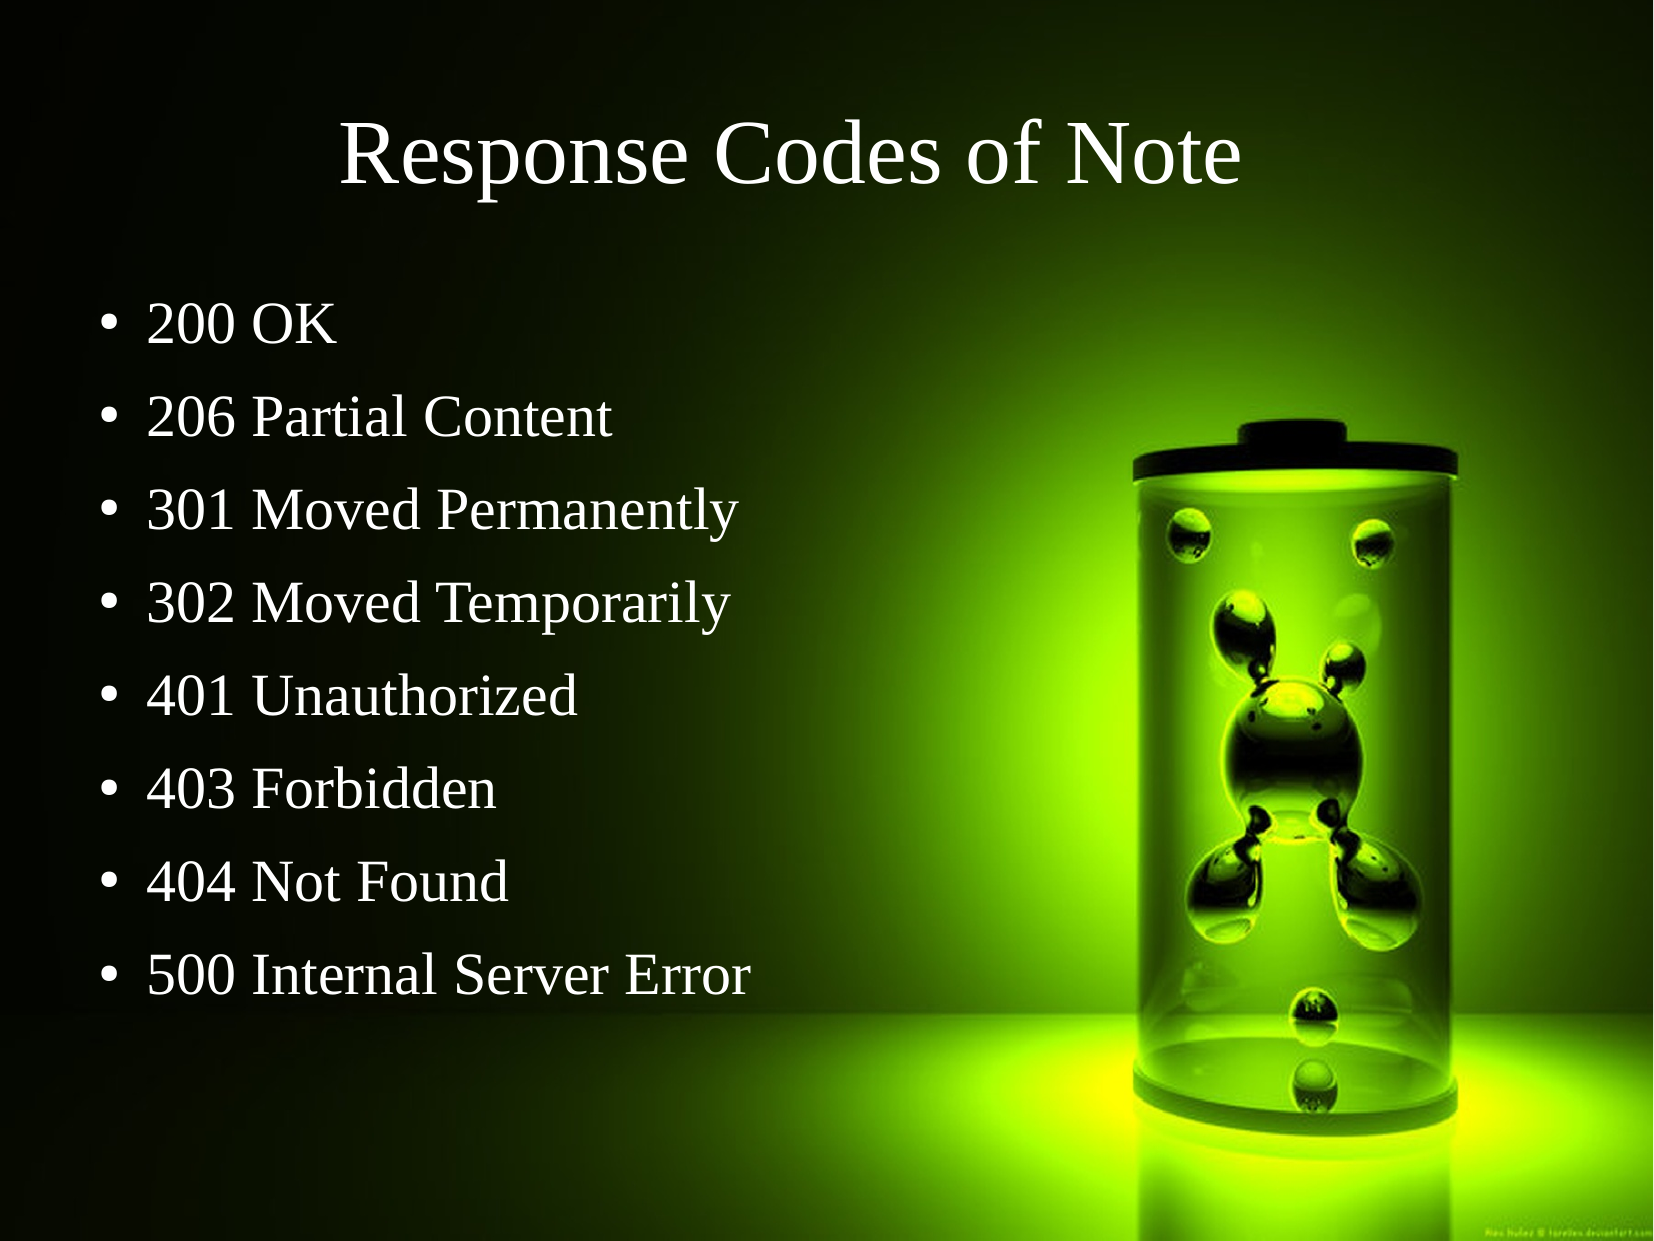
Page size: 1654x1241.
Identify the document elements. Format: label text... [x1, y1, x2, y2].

list 200 OK 206 Partial Content 301 Moved Permanently 302 Moved Temporarily 401 Unauthorized 403 Forbidden 404 Not Found 500 Internal Server Error [82, 290, 1571, 1010]
title Response Codes of Note [82, 49, 1571, 257]
picture [0, 0, 1654, 1241]
